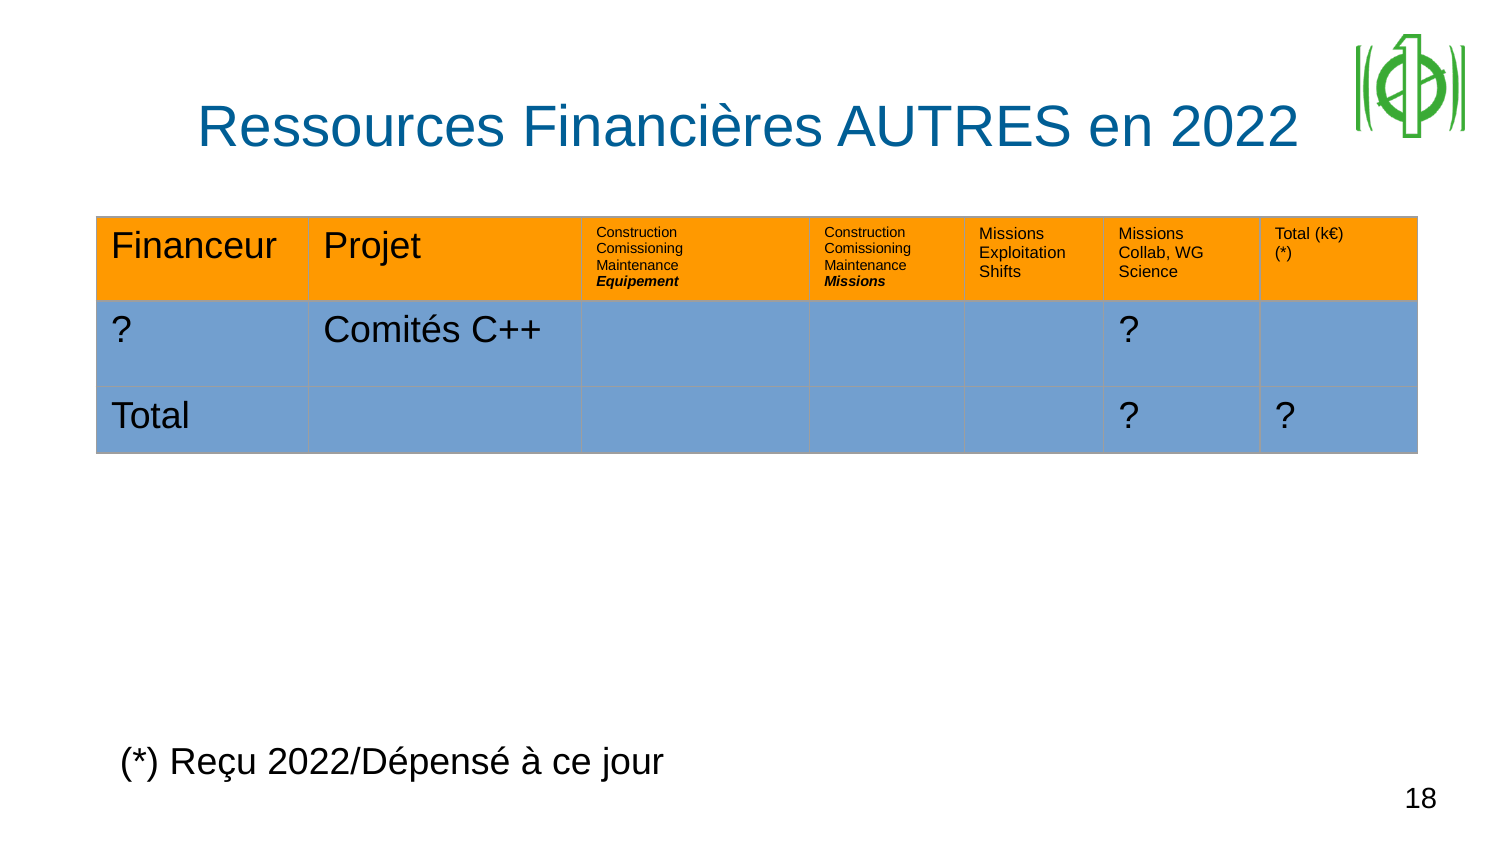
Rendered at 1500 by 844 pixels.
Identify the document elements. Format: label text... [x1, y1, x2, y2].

table_cell [582, 387, 809, 452]
table_cell [309, 387, 581, 452]
table_cell [1261, 302, 1417, 386]
table_header Financeur [97, 218, 308, 300]
table_cell Comités C++ [309, 302, 581, 386]
table_cell ? [1261, 387, 1417, 452]
table_cell ? [97, 302, 308, 386]
text_box Ressources Financières AUTRES en 2022 [51, 72, 1448, 166]
table_cell [965, 302, 1103, 386]
text_box <number> [1389, 764, 1479, 829]
table_header Projet [309, 218, 581, 300]
table_cell Total [97, 387, 308, 452]
picture [1356, 34, 1465, 138]
table_header Missions Exploitation Shifts [965, 218, 1103, 300]
table_cell [810, 302, 964, 386]
table_cell [810, 387, 964, 452]
table_cell ? [1104, 302, 1259, 386]
table_header Missions Collab, WG Science [1104, 218, 1259, 300]
table_header Construction Comissioning Maintenance Equipement [582, 218, 809, 300]
table_cell ? [1104, 387, 1259, 452]
table_header Total (k€) (*) [1261, 218, 1417, 300]
text_box (*) Reçu 2022/Dépensé à ce jour [105, 730, 789, 779]
table_header Construction Comissioning Maintenance Missions [810, 218, 964, 300]
table_cell [965, 387, 1103, 452]
table_cell [582, 302, 809, 386]
